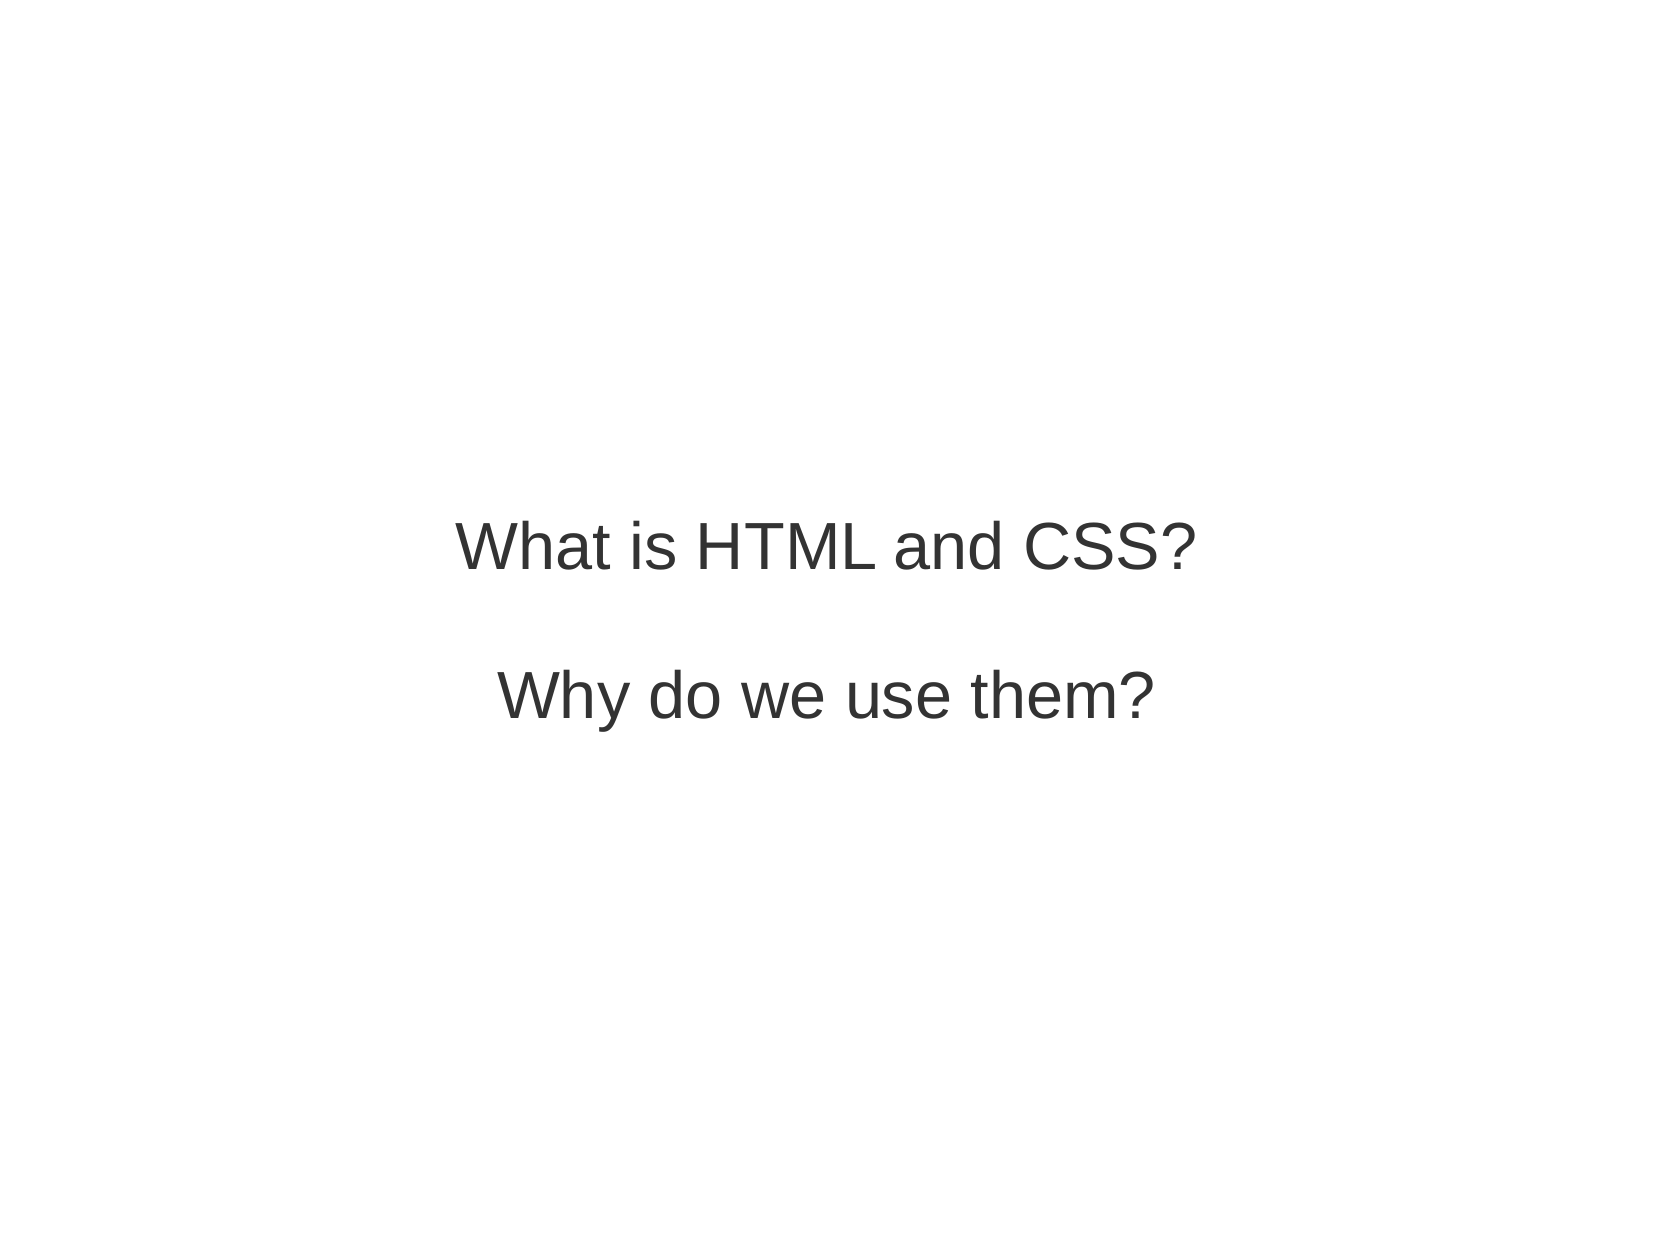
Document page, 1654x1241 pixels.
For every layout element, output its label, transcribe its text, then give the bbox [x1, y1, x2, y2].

subtitle What is HTML and CSS? Why do we use them? [82, 49, 1571, 1193]
